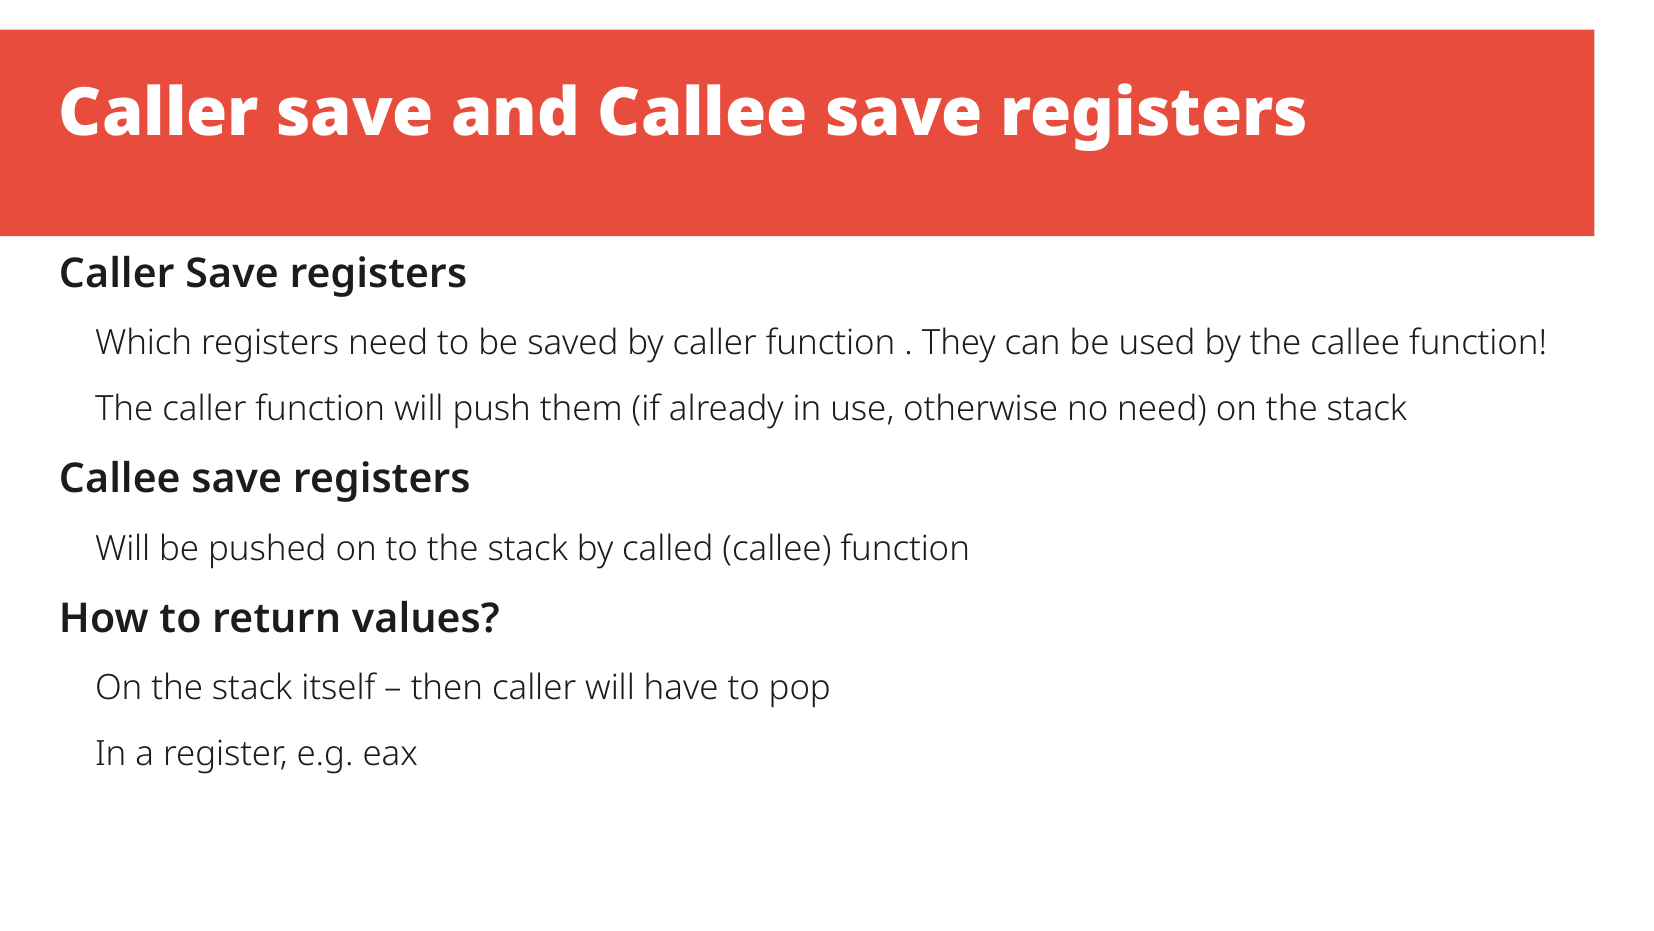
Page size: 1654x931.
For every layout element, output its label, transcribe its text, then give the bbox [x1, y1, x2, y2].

title Caller save and Callee save registers [59, 44, 1595, 156]
list Caller Save registers Which registers need to be saved by caller function . They can be used by the callee function! The caller function will push them (if already in use, otherwise no need) on the stack Callee save registers Will be pushed on to the stack by called (callee) function How to return values? On the stack itself – then caller will have to pop In a register, e.g. eax [59, 243, 1565, 820]
